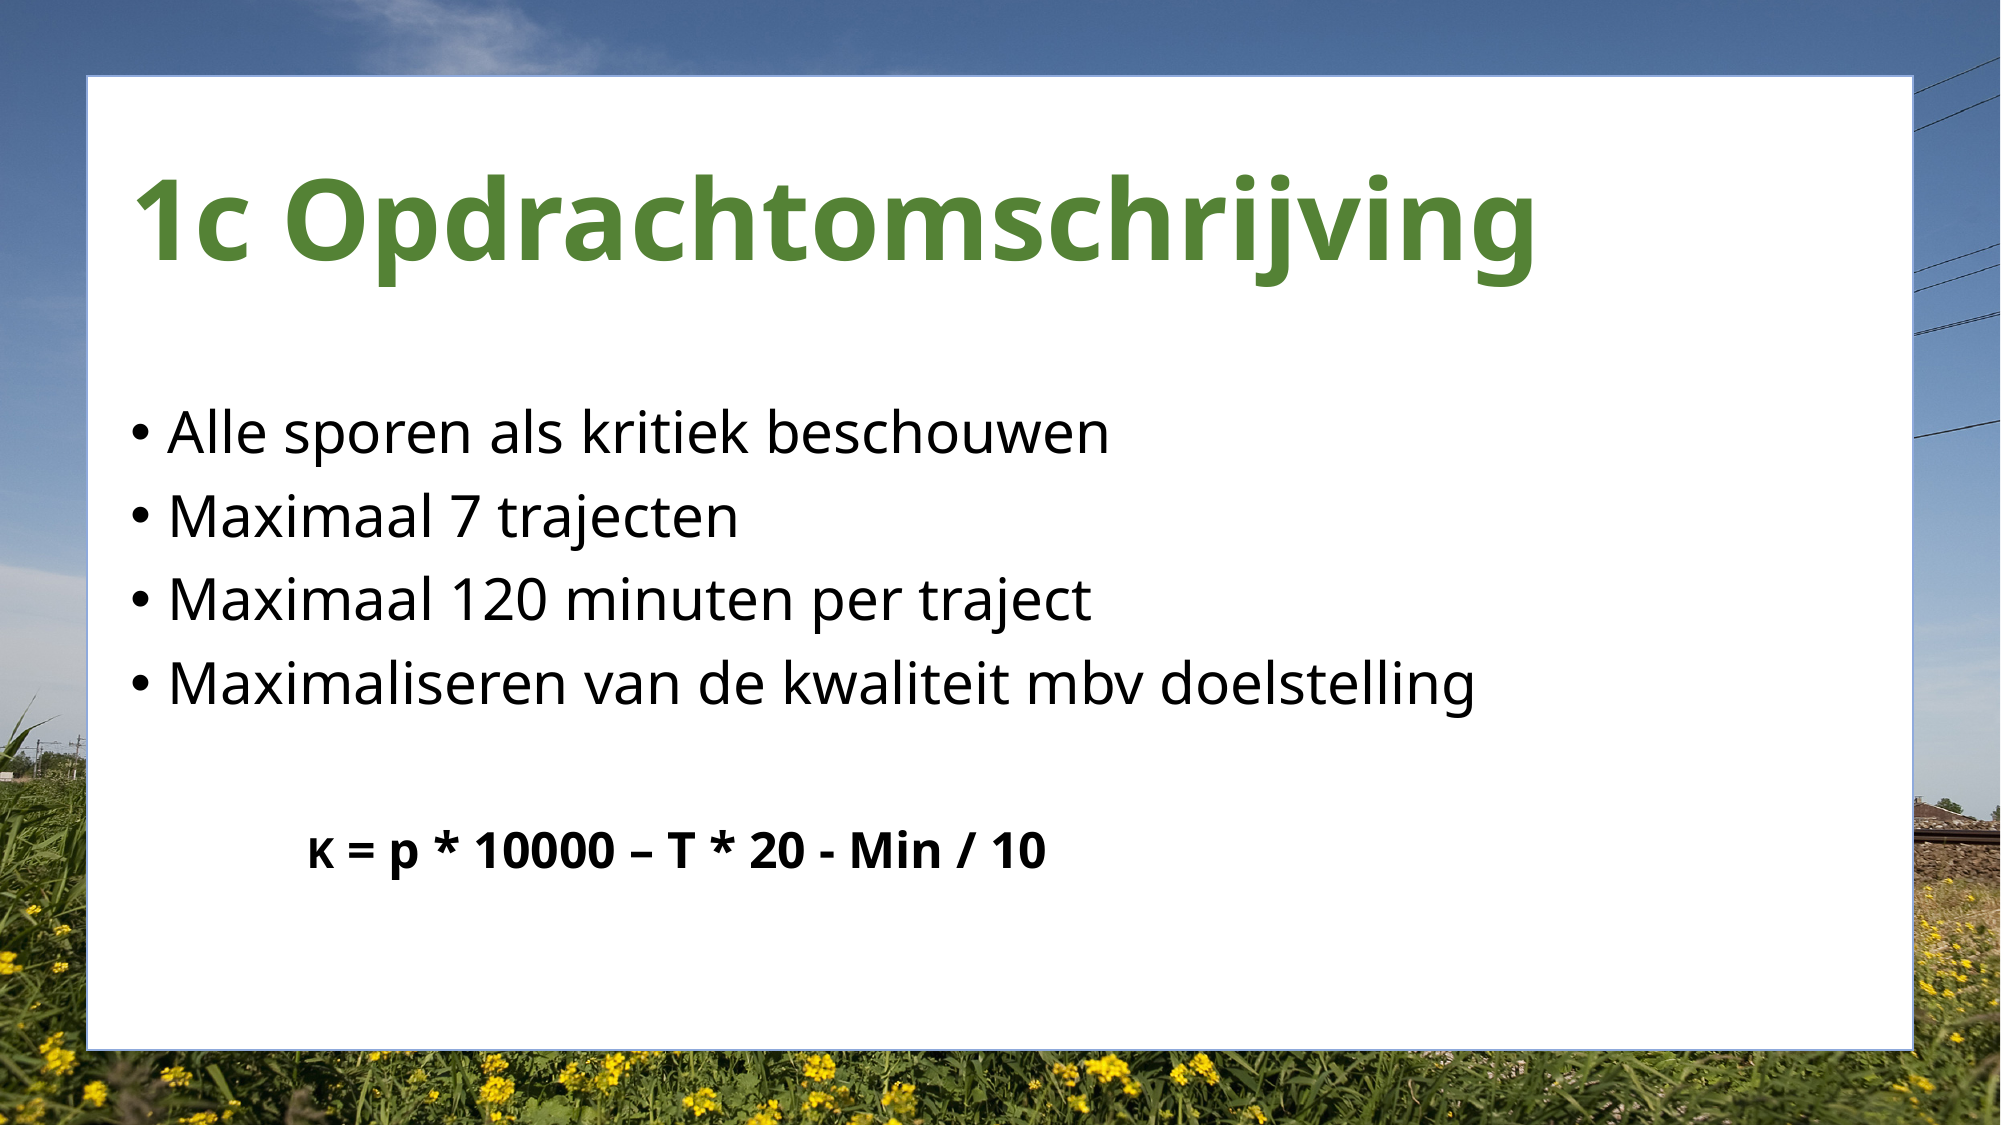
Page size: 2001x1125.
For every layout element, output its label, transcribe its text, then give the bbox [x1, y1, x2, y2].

text_box K = p * 10000 – T * 20 - Min / 10 [291, 811, 1580, 888]
title 1c Opdrachtomschrijving [115, 115, 1841, 334]
list Alle sporen als kritiek beschouwen Maximaal 7 trajecten Maximaal 120 minuten per traject Maximaliseren van de kwaliteit mbv doelstelling [115, 395, 1913, 1049]
text_box [87, 76, 1913, 1050]
